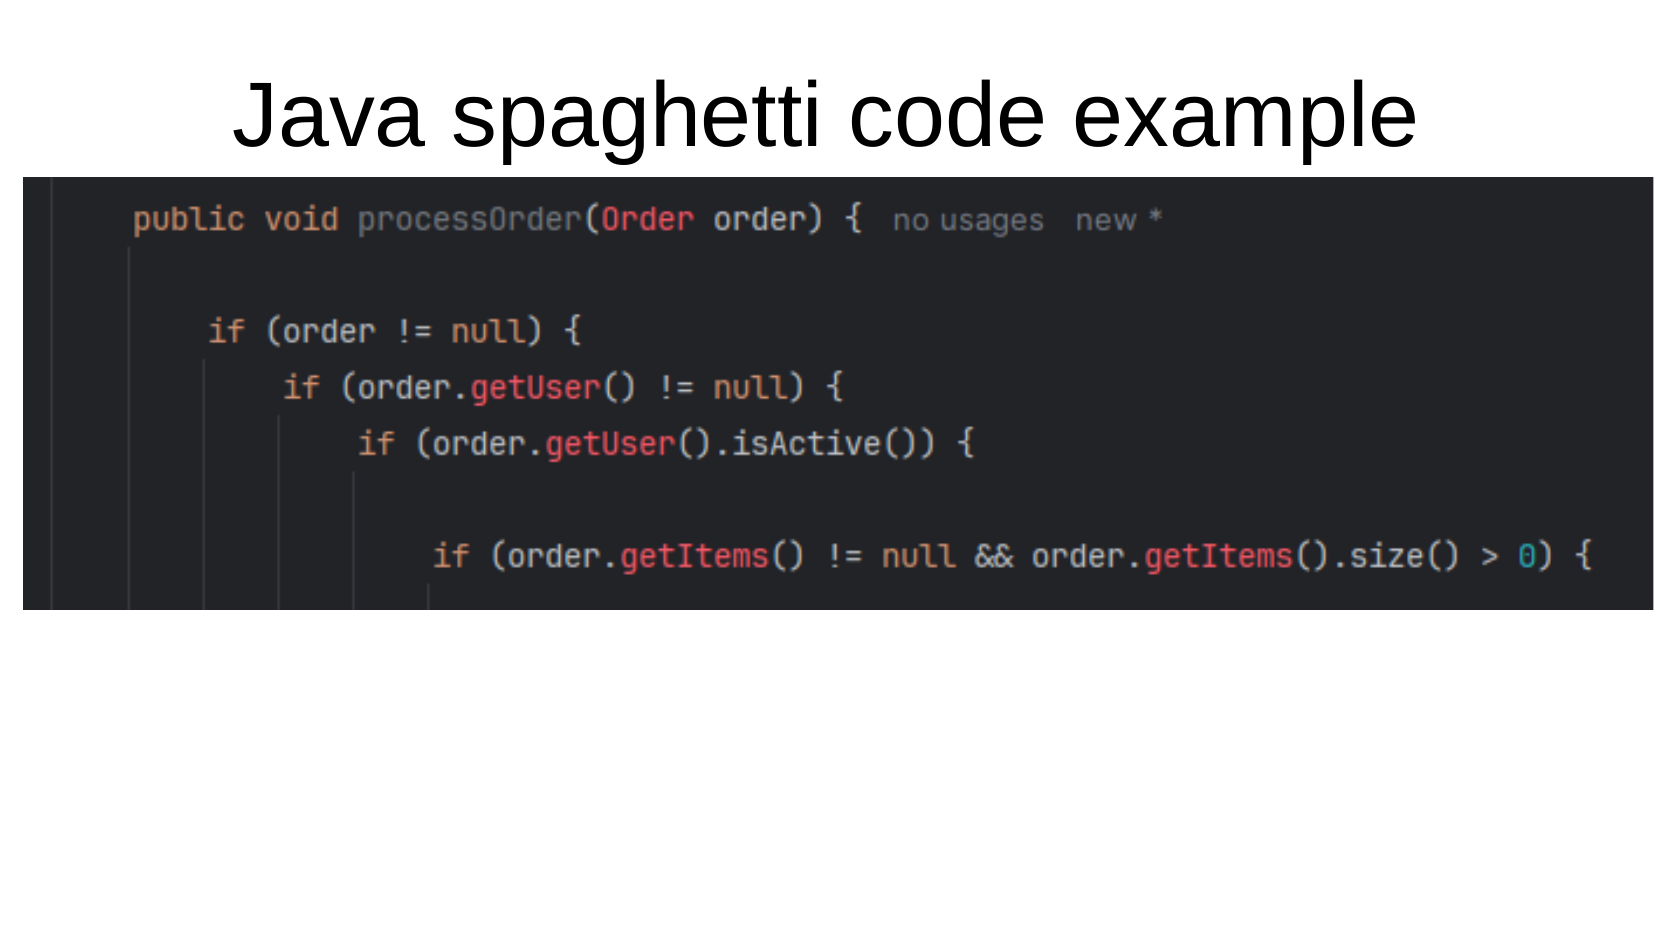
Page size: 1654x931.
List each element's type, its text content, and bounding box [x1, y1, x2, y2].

picture [23, 177, 1654, 610]
title Java spaghetti code example [82, 37, 1571, 177]
